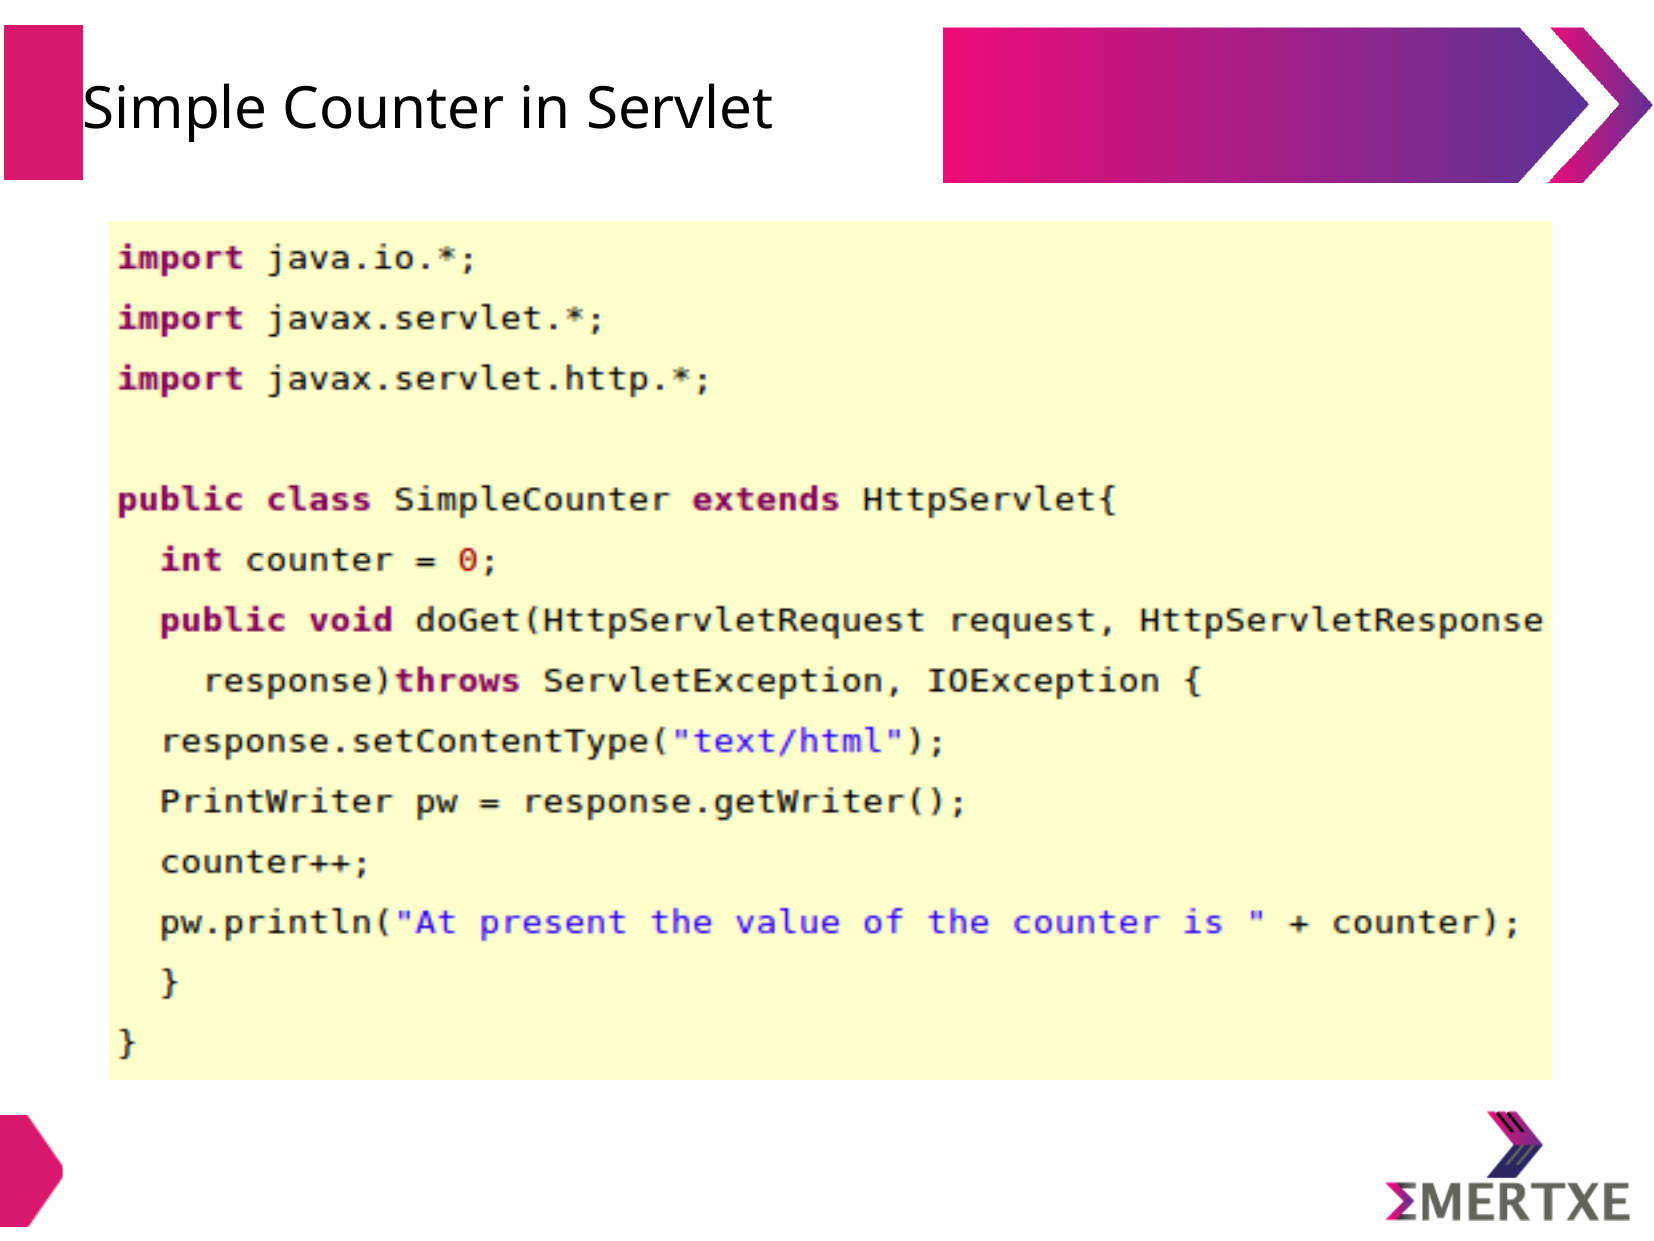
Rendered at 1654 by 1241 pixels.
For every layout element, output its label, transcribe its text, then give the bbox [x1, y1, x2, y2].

title Simple Counter in Servlet [82, 2, 1571, 210]
picture [75, 194, 1561, 1081]
picture [1571, 27, 1653, 183]
picture [1385, 1107, 1631, 1221]
